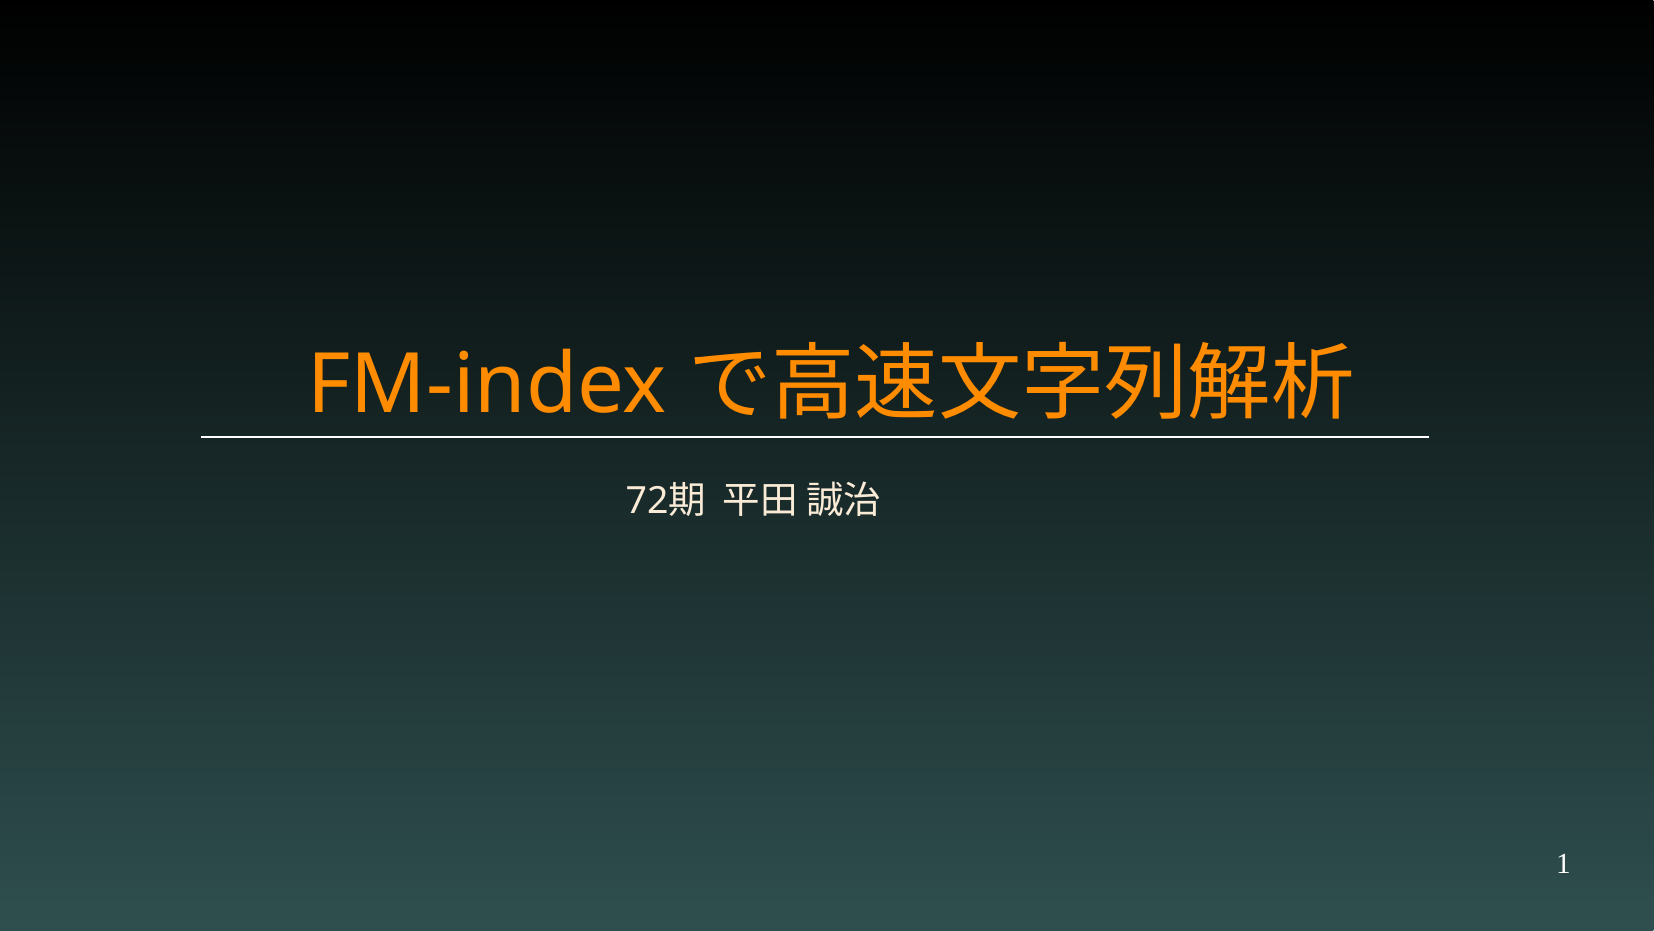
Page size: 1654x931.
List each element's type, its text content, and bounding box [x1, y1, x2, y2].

subtitle FM-index で高速文字列解析 [87, 106, 1576, 646]
text_box 72期 平田 誠治 [610, 462, 1043, 515]
